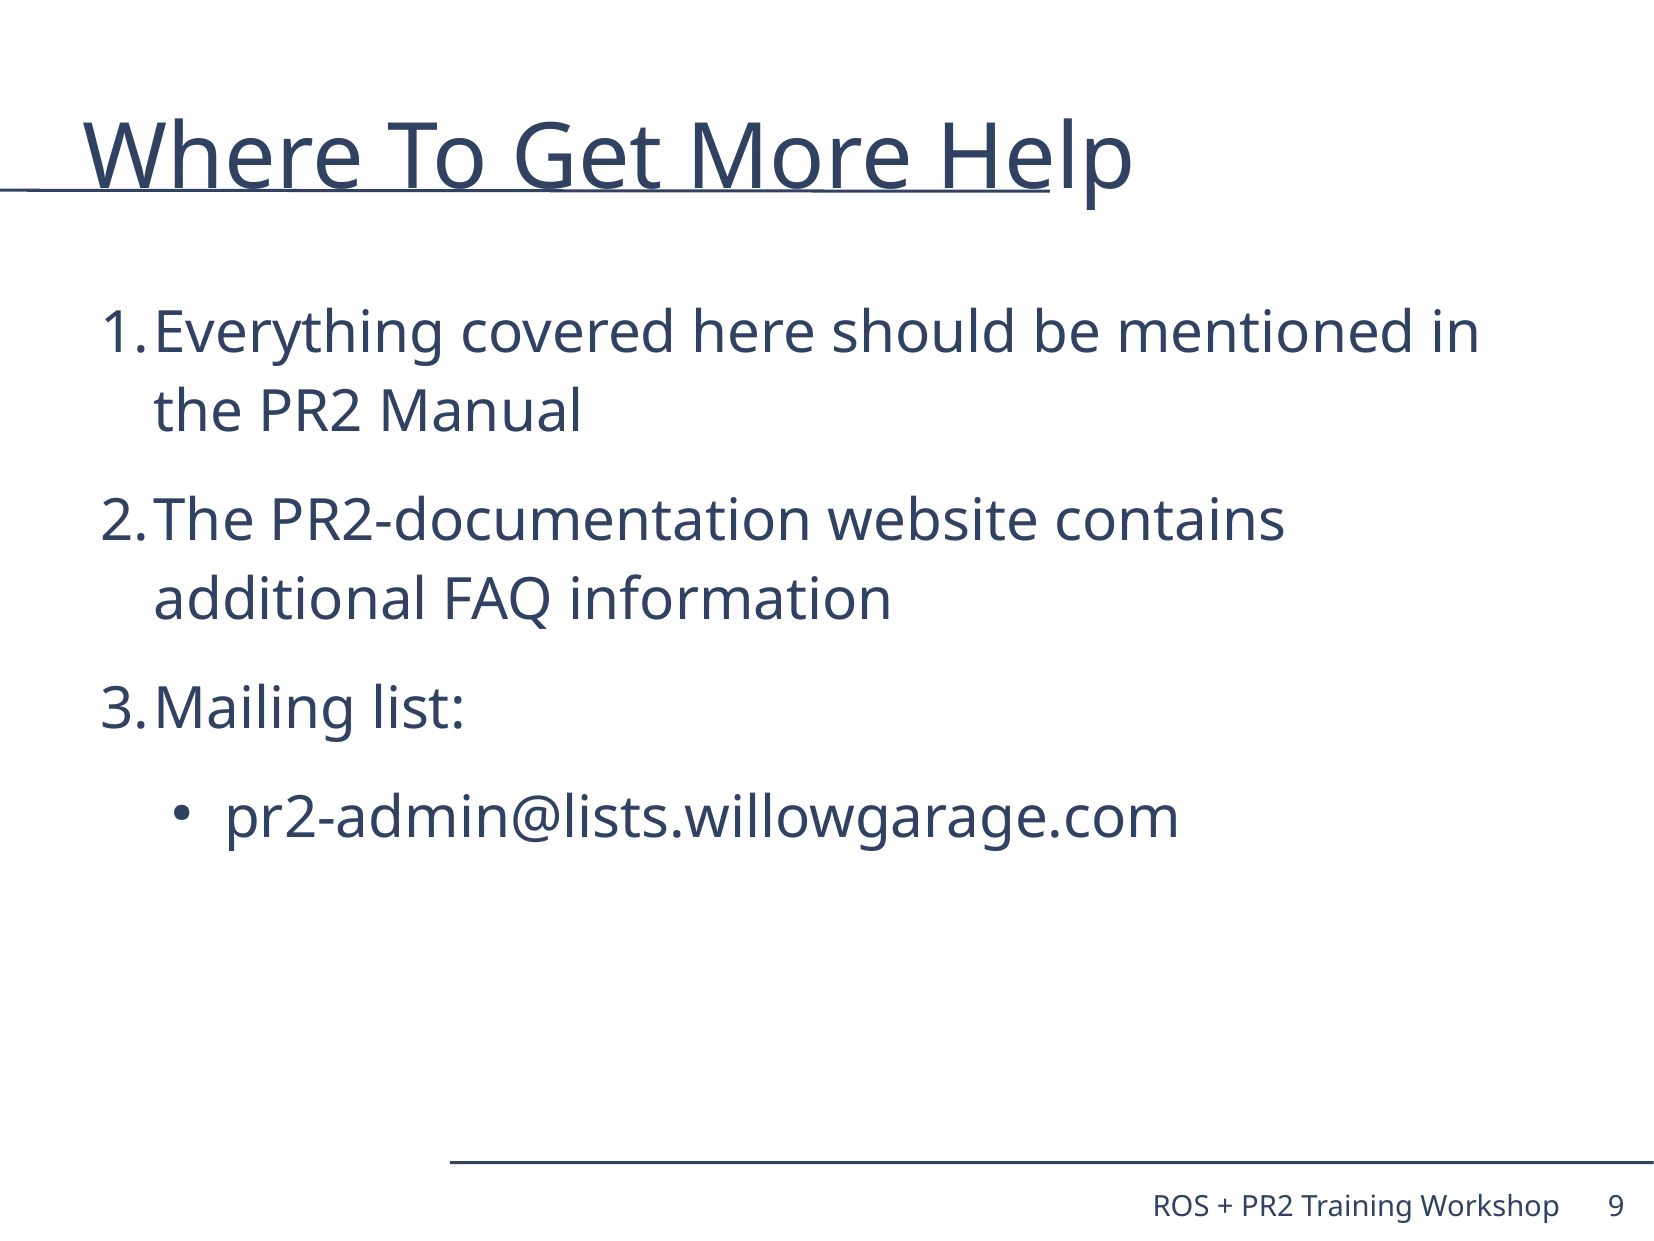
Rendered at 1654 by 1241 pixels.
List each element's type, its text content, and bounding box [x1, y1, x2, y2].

list Everything covered here should be mentioned in the PR2 Manual The PR2-documentation website contains additional FAQ information Mailing list: pr2-admin@lists.willowgarage.com [82, 290, 1571, 1109]
title Where To Get More Help [82, 56, 1571, 250]
